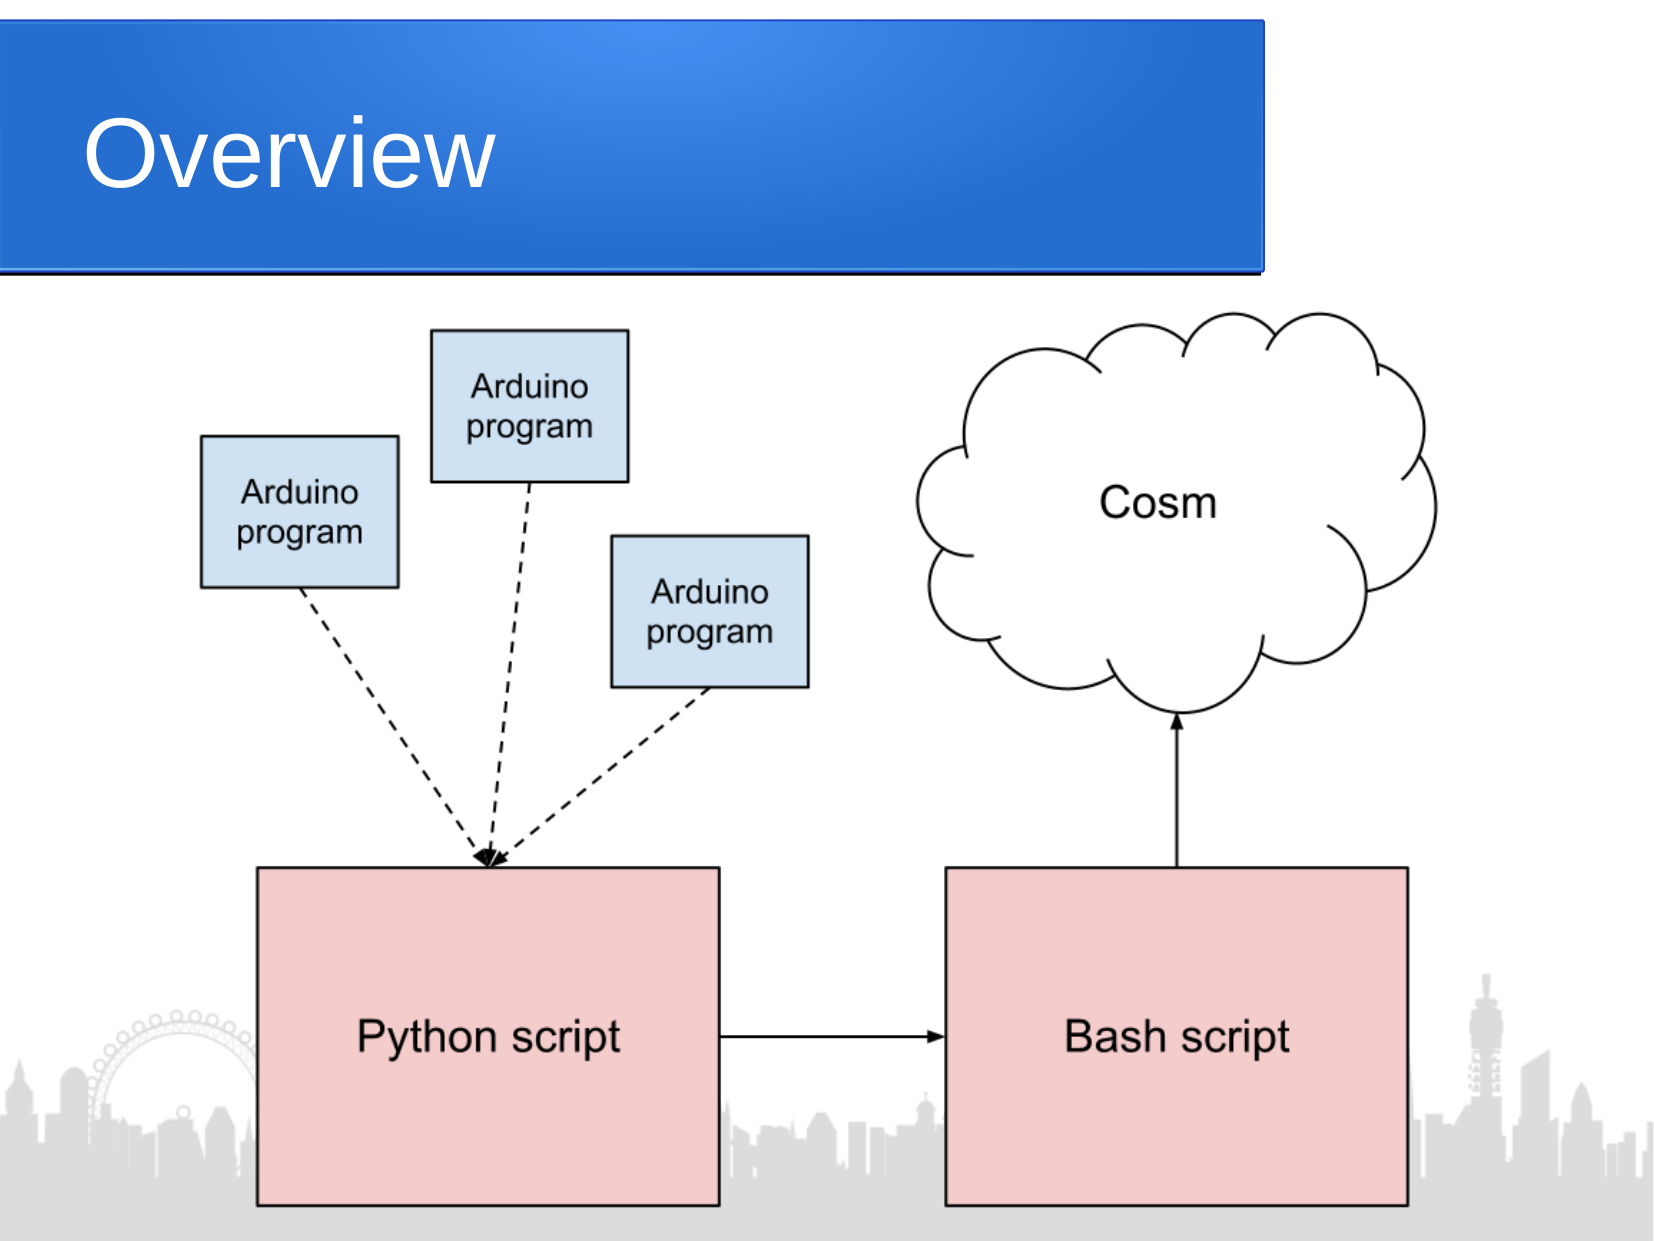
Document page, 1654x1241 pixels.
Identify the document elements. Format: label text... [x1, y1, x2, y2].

title Overview [82, 49, 1250, 257]
picture [0, 283, 1654, 1241]
